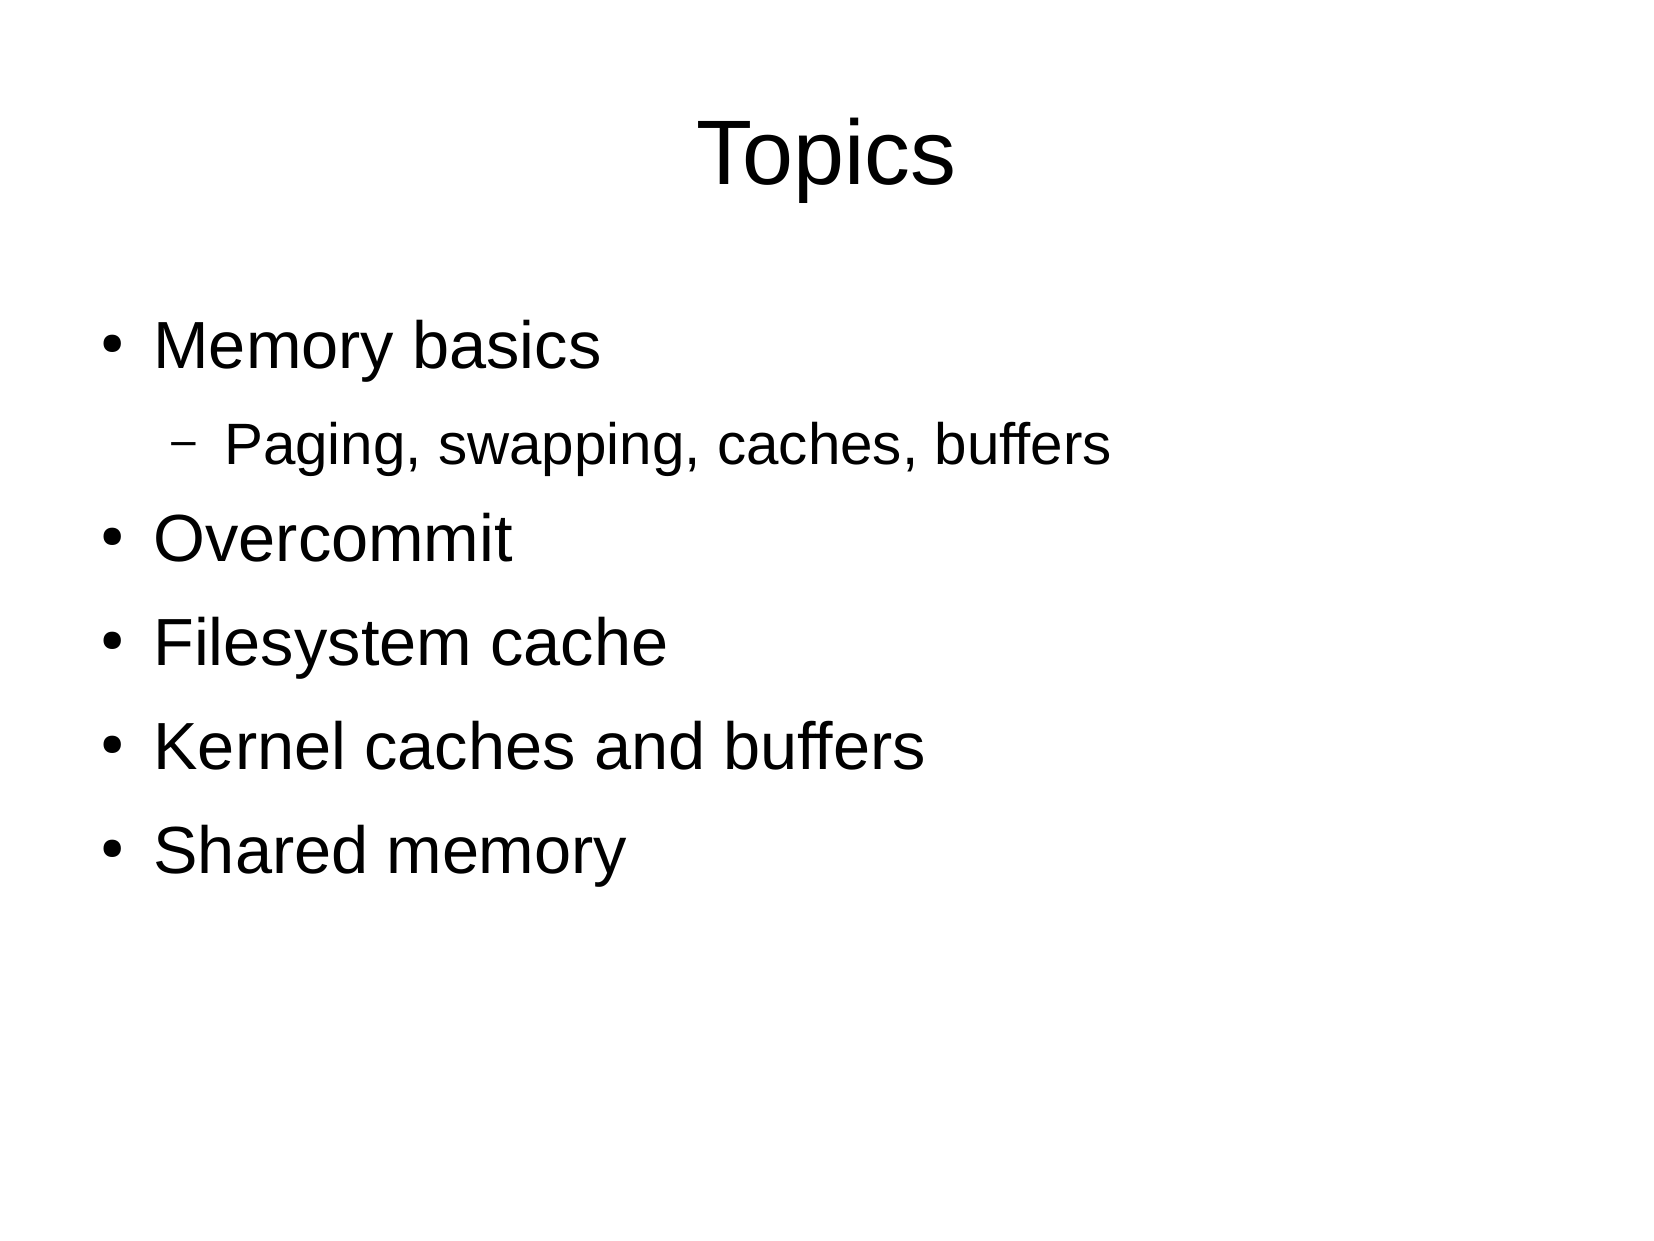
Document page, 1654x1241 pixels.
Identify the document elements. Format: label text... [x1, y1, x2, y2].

title Topics [82, 49, 1571, 257]
list Memory basics Paging, swapping, caches, buffers Overcommit Filesystem cache Kernel caches and buffers Shared memory [82, 307, 1571, 889]
